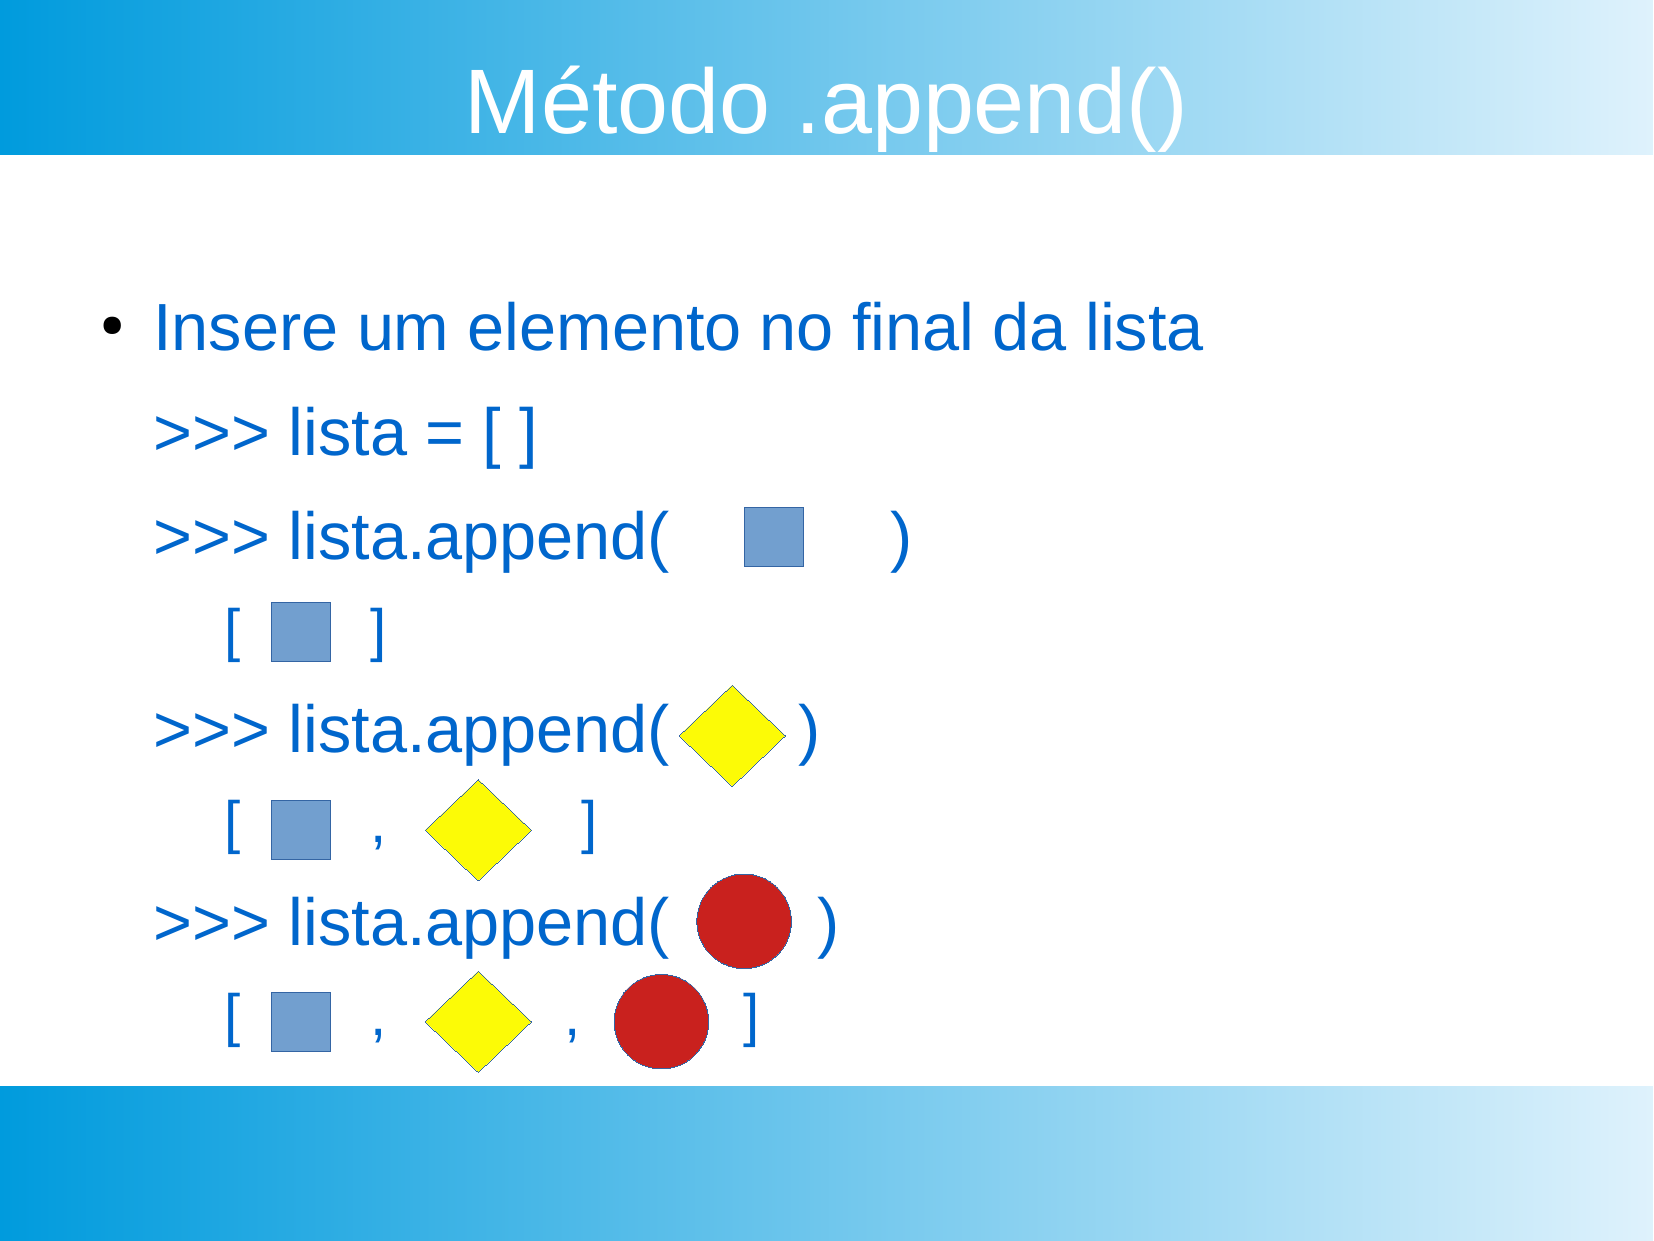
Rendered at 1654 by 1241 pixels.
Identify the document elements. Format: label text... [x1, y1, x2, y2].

text_box [271, 992, 331, 1052]
text_box [425, 971, 532, 1073]
text_box [271, 602, 331, 662]
title Método .append() [82, 49, 1571, 155]
text_box [679, 685, 786, 787]
text_box [744, 507, 804, 567]
text_box [614, 974, 709, 1069]
text_box [696, 874, 792, 969]
list Insere um elemento no final da lista >>> lista = [ ] >>> lista.append( ) [ ] >>> lista.append( ) [ , ] >>> lista.append( ) [ , , ] [82, 290, 1571, 1010]
text_box [425, 779, 532, 881]
text_box [271, 800, 331, 860]
